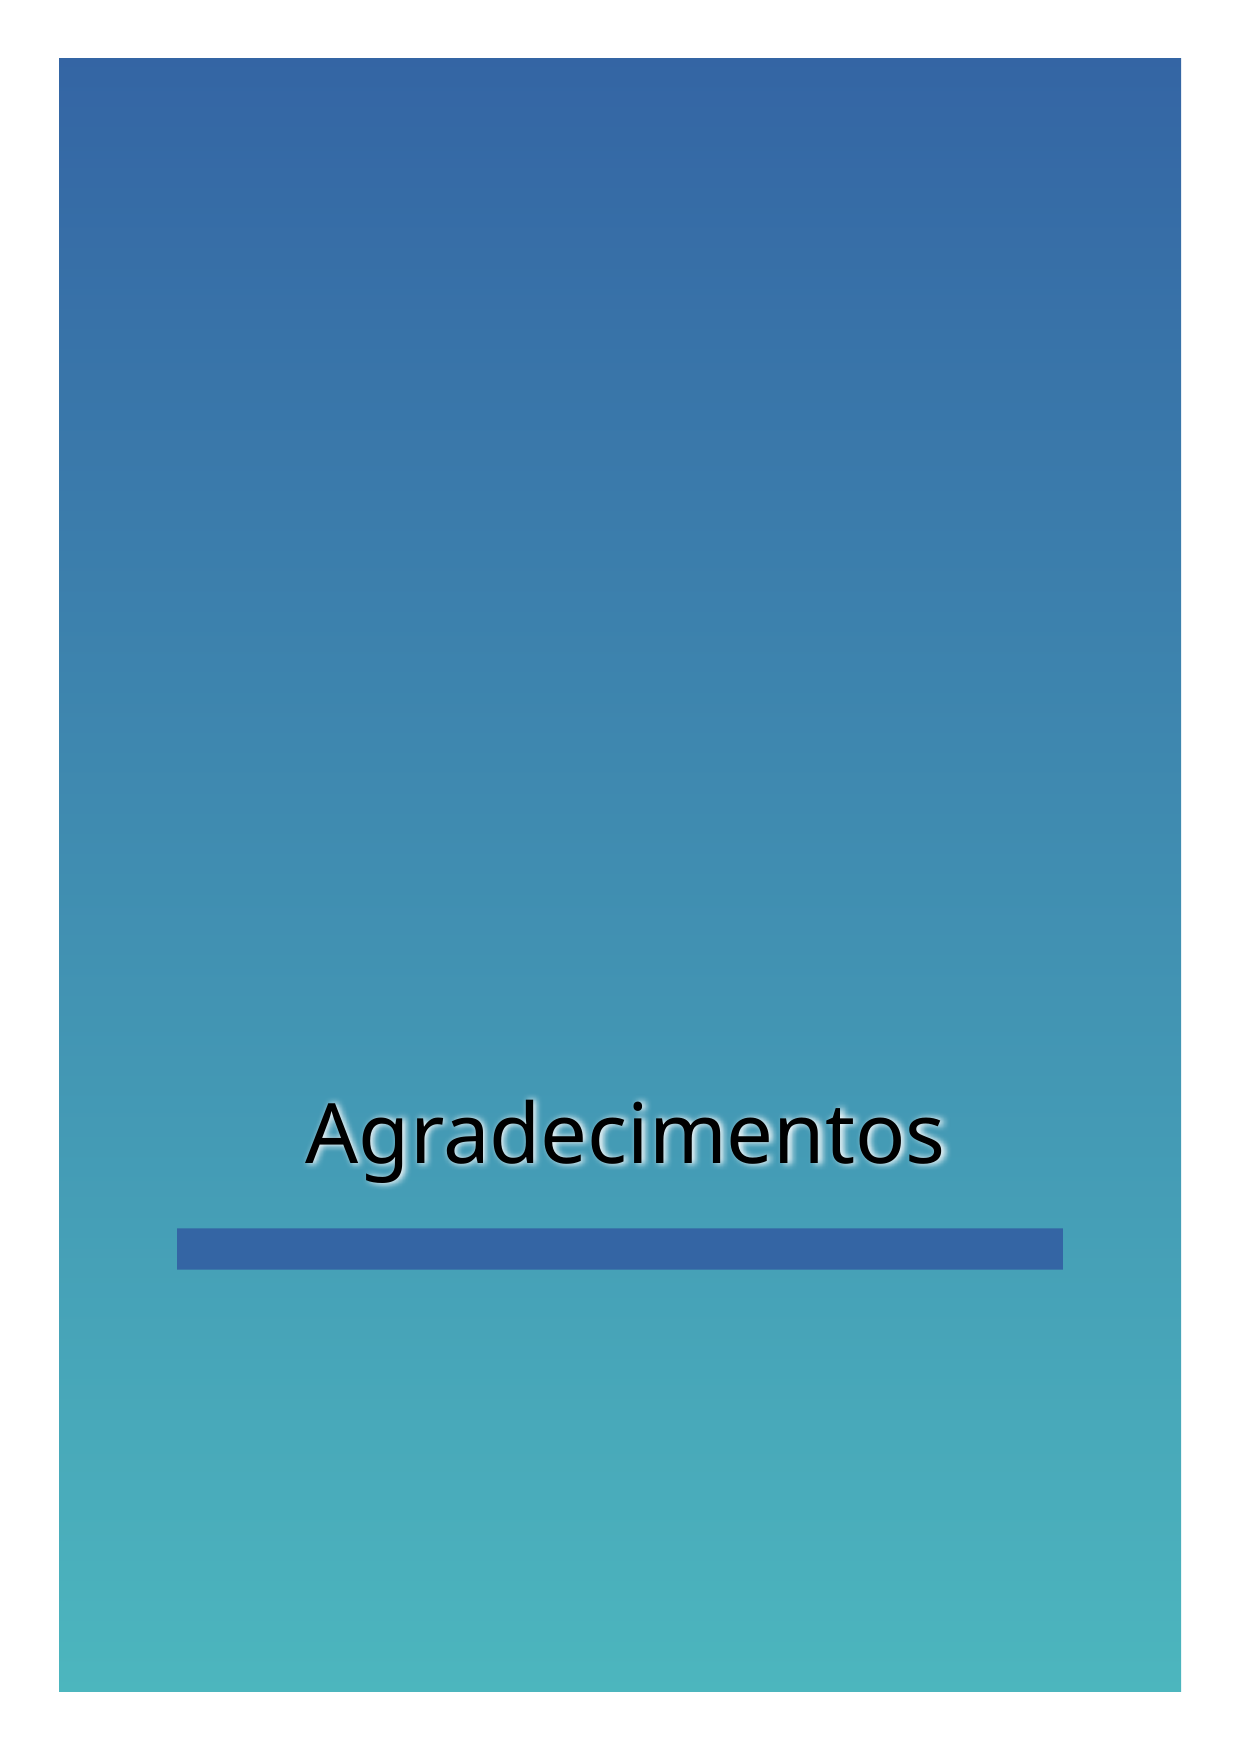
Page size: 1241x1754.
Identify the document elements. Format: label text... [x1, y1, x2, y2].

text_box [177, 1228, 1063, 1270]
text_box [59, 58, 1182, 1692]
list Agradecimentos [59, 1074, 1123, 1335]
